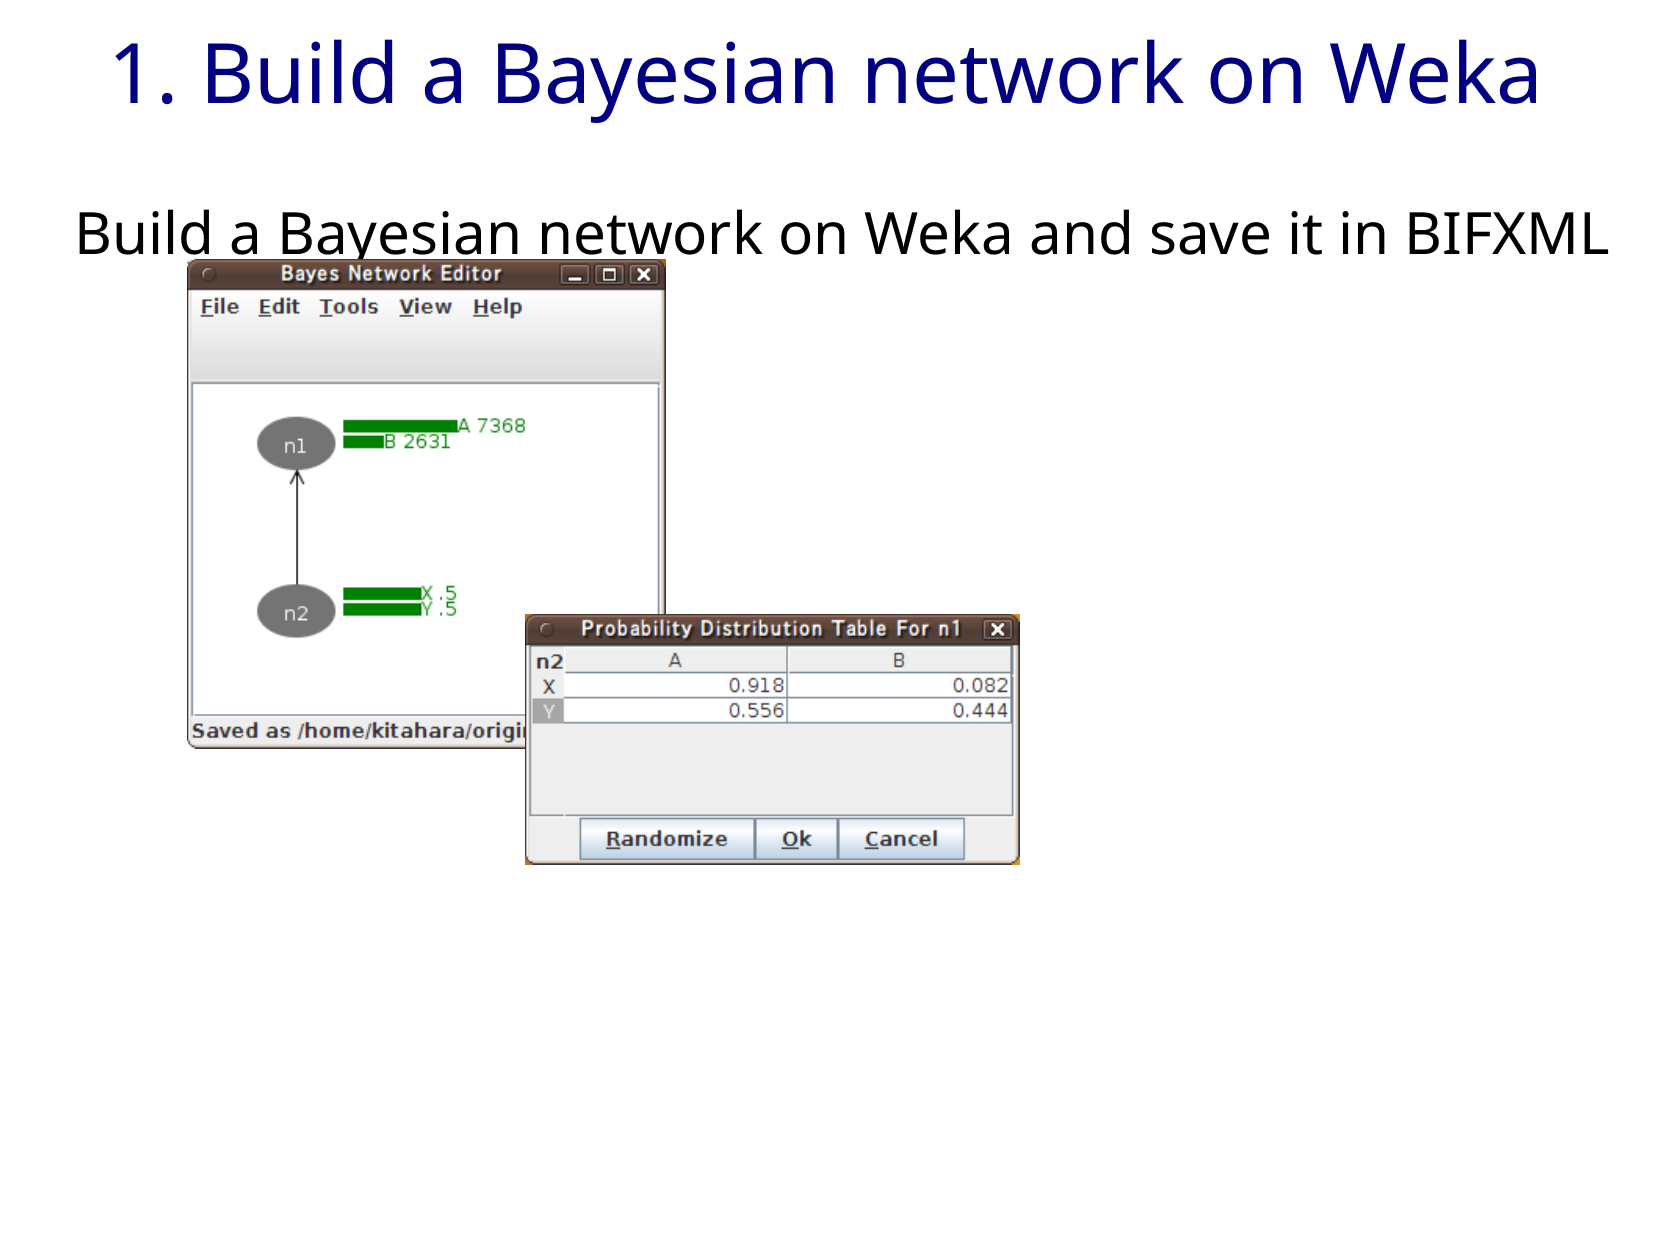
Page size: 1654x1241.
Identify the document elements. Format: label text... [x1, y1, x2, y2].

title 1. Build a Bayesian network on Weka [82, 26, 1571, 117]
text_box Build a Bayesian network on Weka and save it in BIFXML [39, 145, 1626, 223]
picture [187, 259, 1020, 865]
